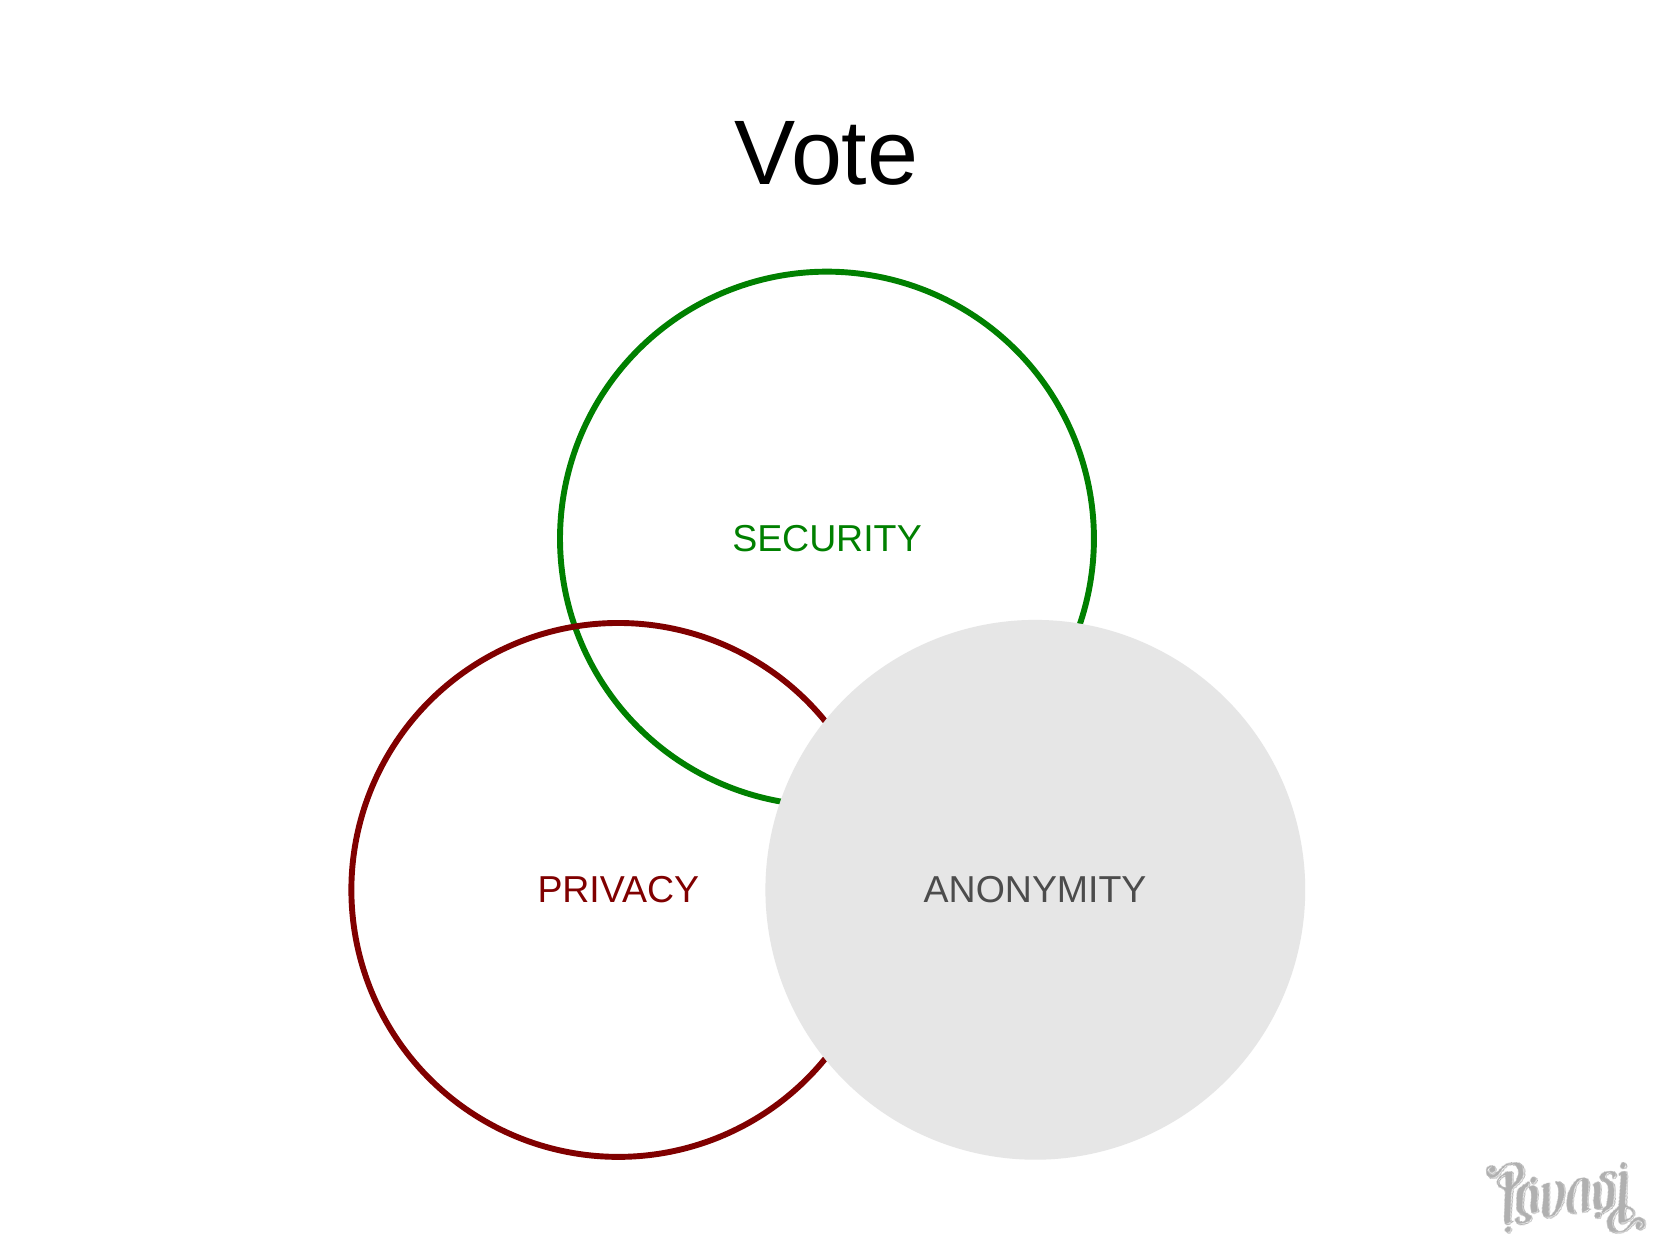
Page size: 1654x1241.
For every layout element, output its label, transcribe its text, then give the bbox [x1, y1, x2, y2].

text_box SECURITY [560, 271, 1094, 722]
picture [1484, 1147, 1648, 1241]
text_box ANONYMITY [768, 622, 1303, 1157]
text_box PRIVACY [351, 622, 827, 1157]
title Vote [82, 49, 1571, 257]
